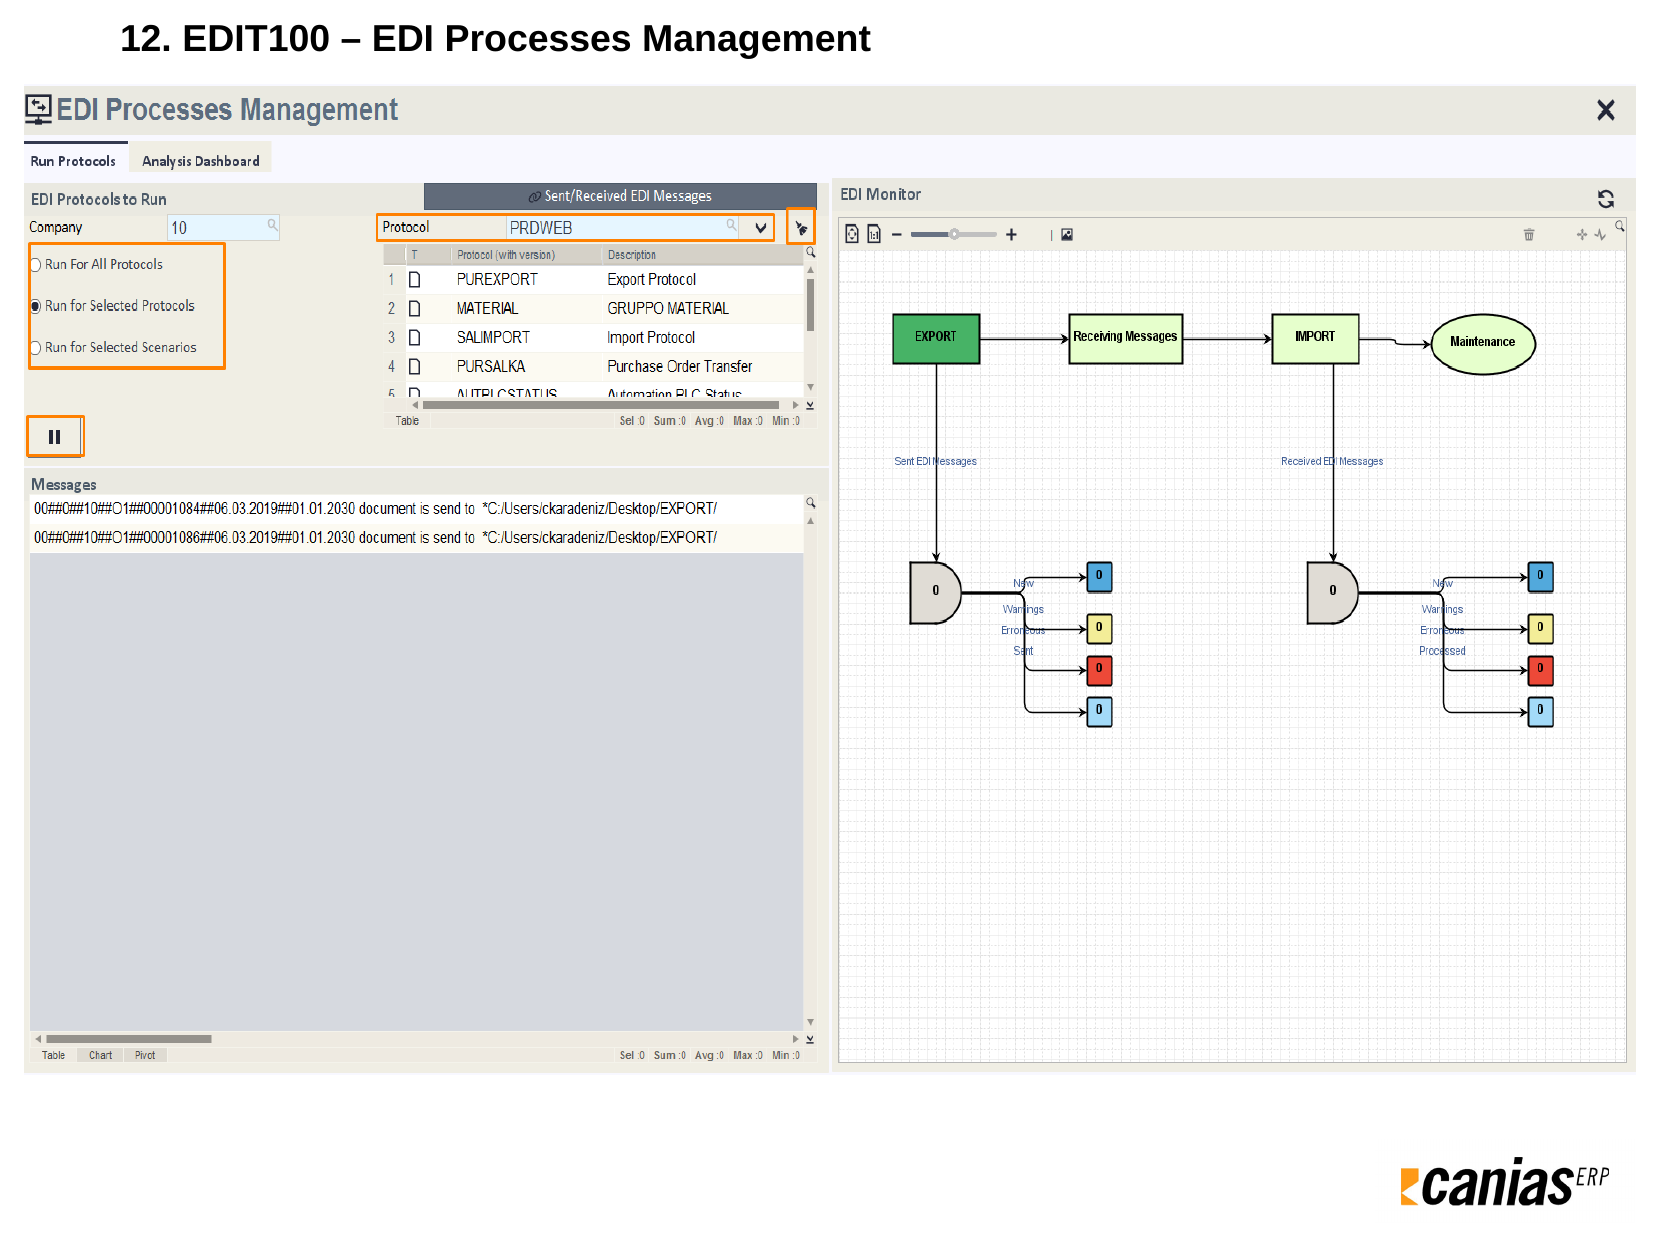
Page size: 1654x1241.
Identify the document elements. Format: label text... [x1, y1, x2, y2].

picture [24, 84, 1636, 1075]
text_box 12. EDIT100 – EDI Processes Management [10, 6, 1624, 65]
picture [1375, 1139, 1635, 1223]
